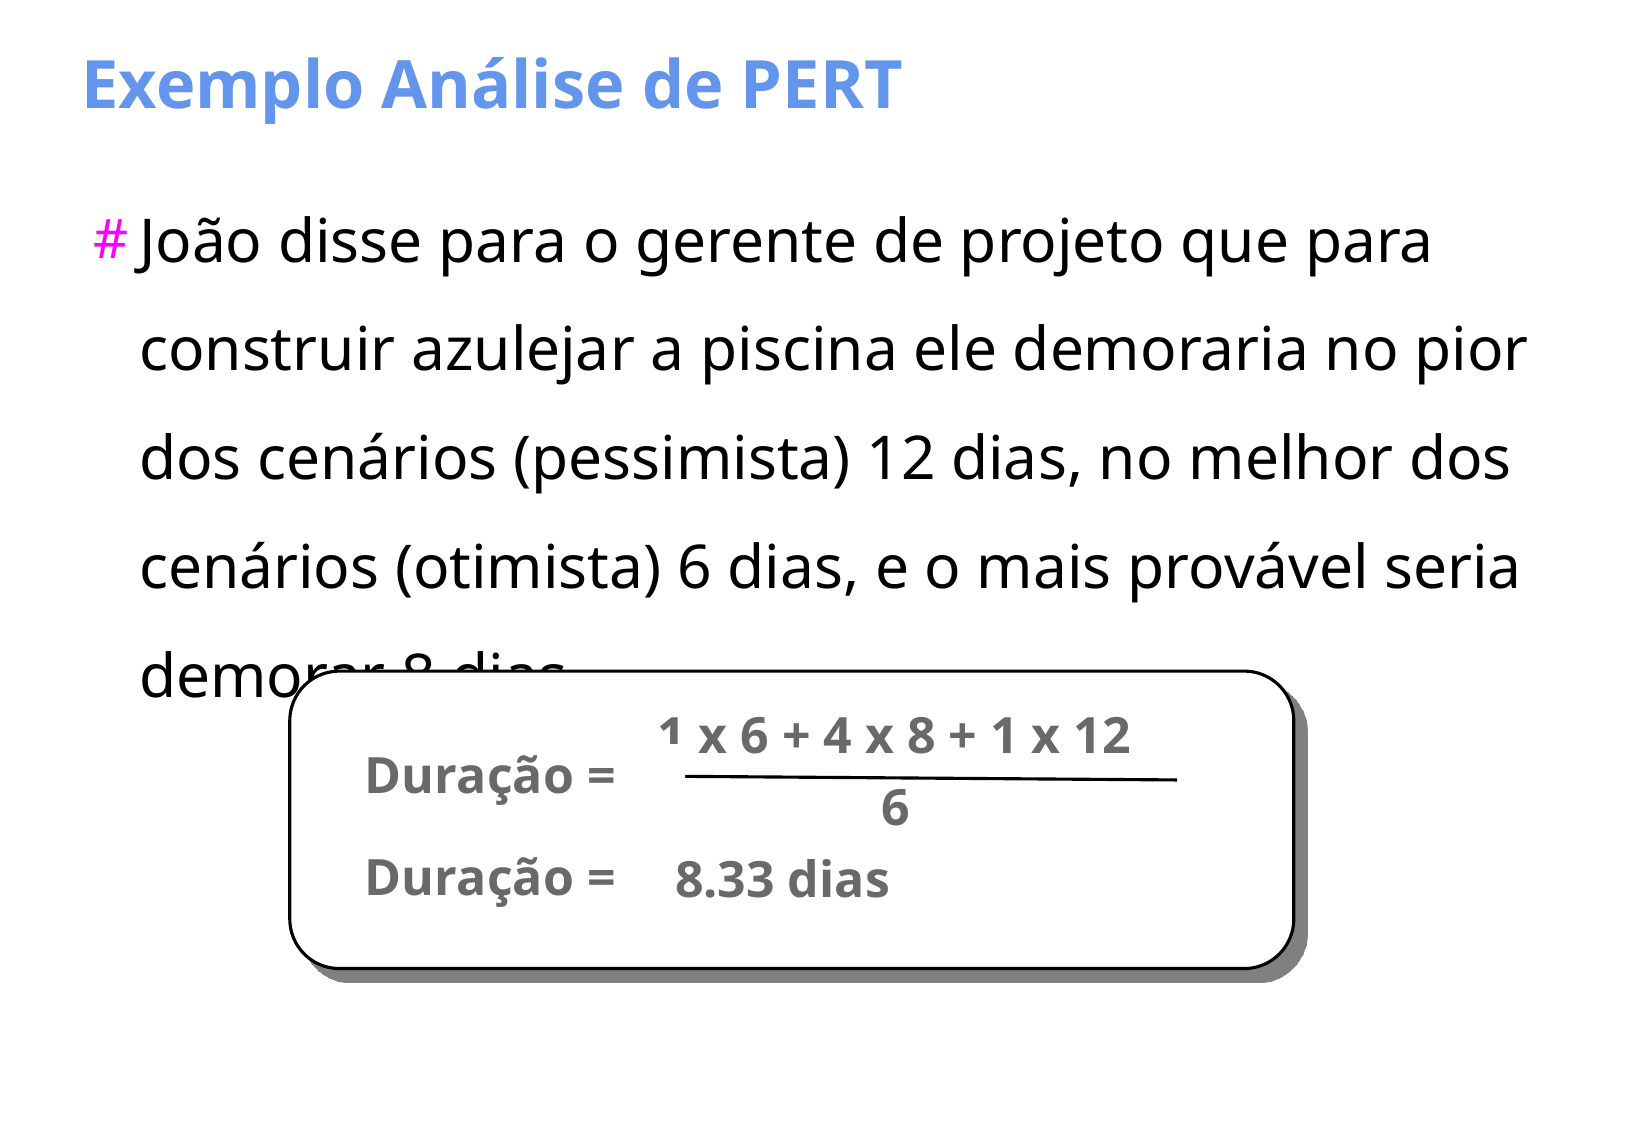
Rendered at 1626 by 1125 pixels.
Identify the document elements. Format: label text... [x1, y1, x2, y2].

text_box Duração = [295, 846, 686, 906]
title Exemplo Análise de PERT [81, 41, 1544, 122]
text_box Duração = [295, 744, 686, 804]
text_box 6 [866, 768, 925, 844]
text_box 1 x 6 + 4 x 8 + 1 x 12 [642, 695, 1146, 771]
list João disse para o gerente de projeto que para construir azulejar a piscina ele demoraria no pior dos cenários (pessimista) 12 dias, no melhor dos cenários (otimista) 6 dias, e o mais provável seria demorar 8 dias. [81, 165, 1544, 1016]
text_box [289, 671, 1294, 969]
text_box 8.33 dias [655, 847, 910, 907]
